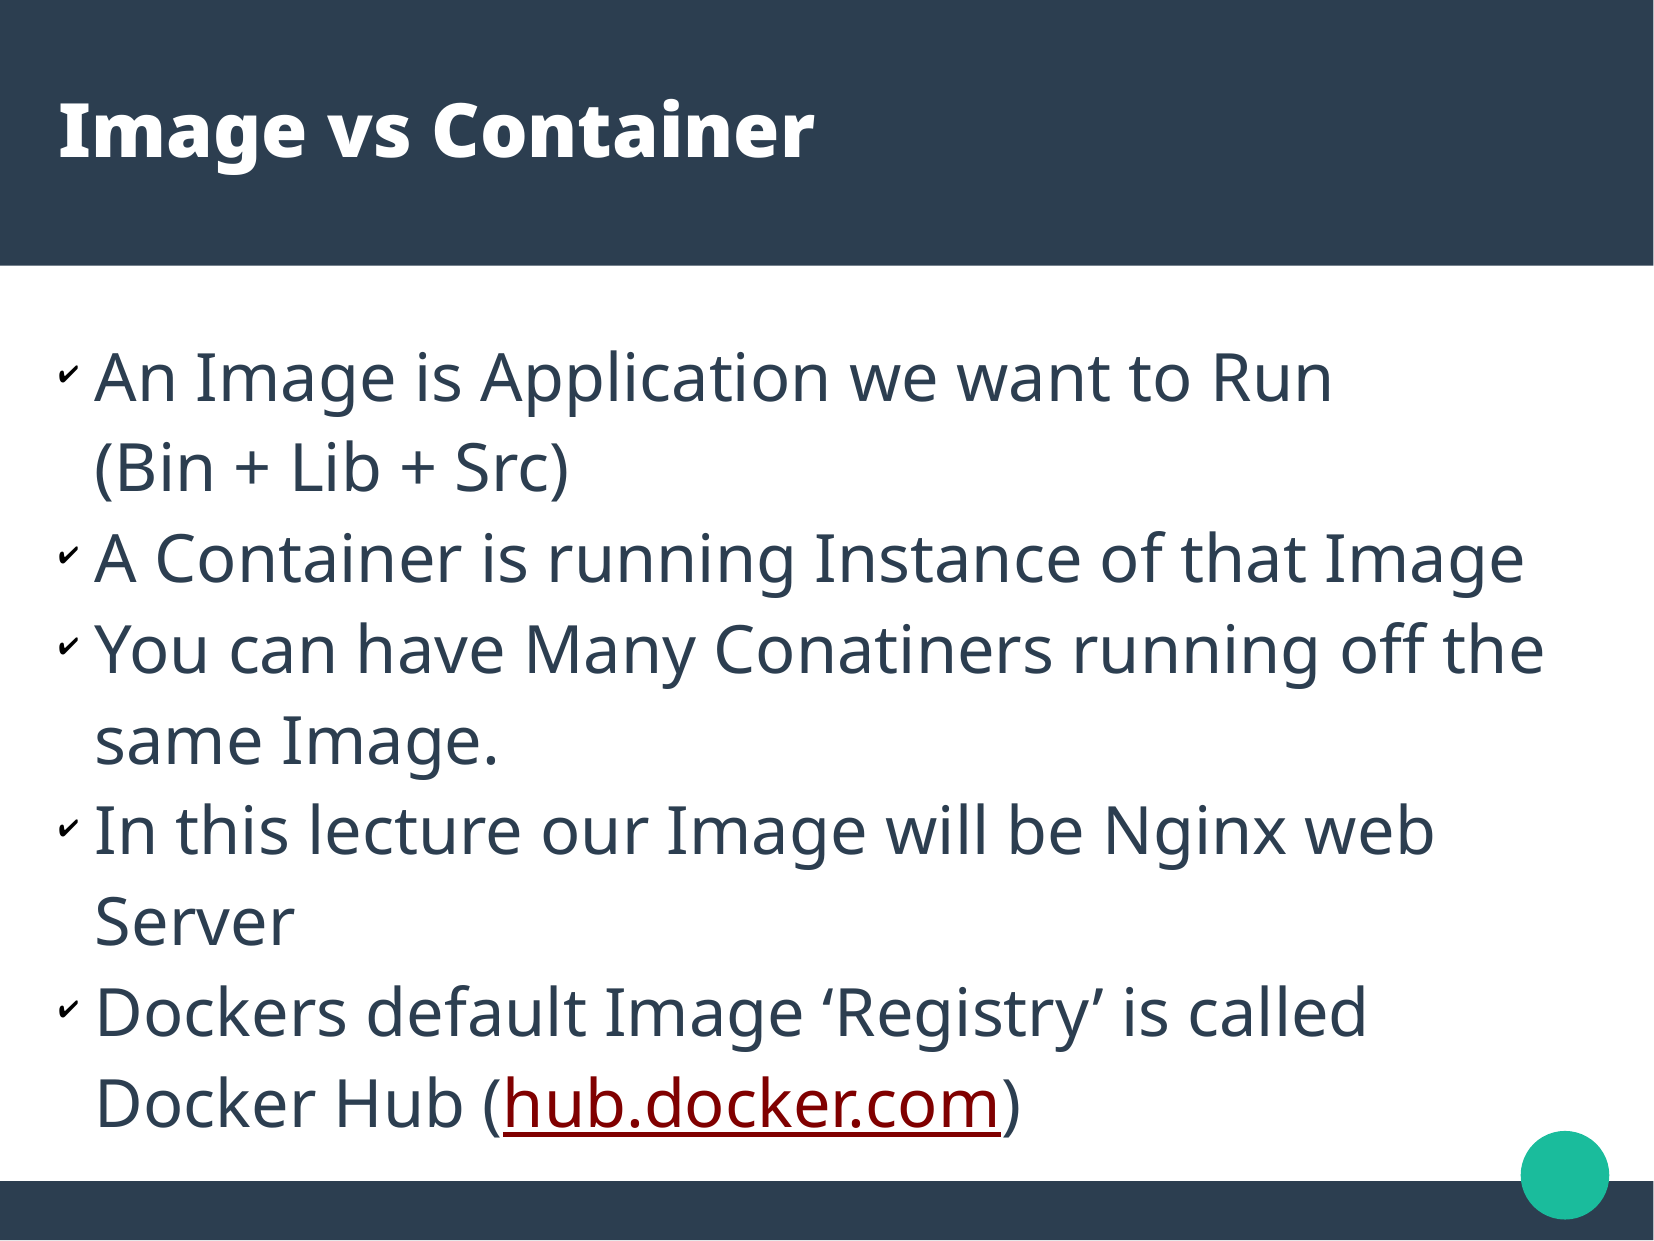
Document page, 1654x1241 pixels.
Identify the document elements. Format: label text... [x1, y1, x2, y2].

title Image vs Container [59, 49, 1595, 207]
subtitle An Image is Application we want to Run (Bin + Lib + Src) A Container is running Instance of that Image You can have Many Conatiners running off the same Image. In this lecture our Image will be Nginx web Server Dockers default Image ‘Registry’ is called Docker Hub (hub.docker.com) [59, 324, 1595, 1152]
